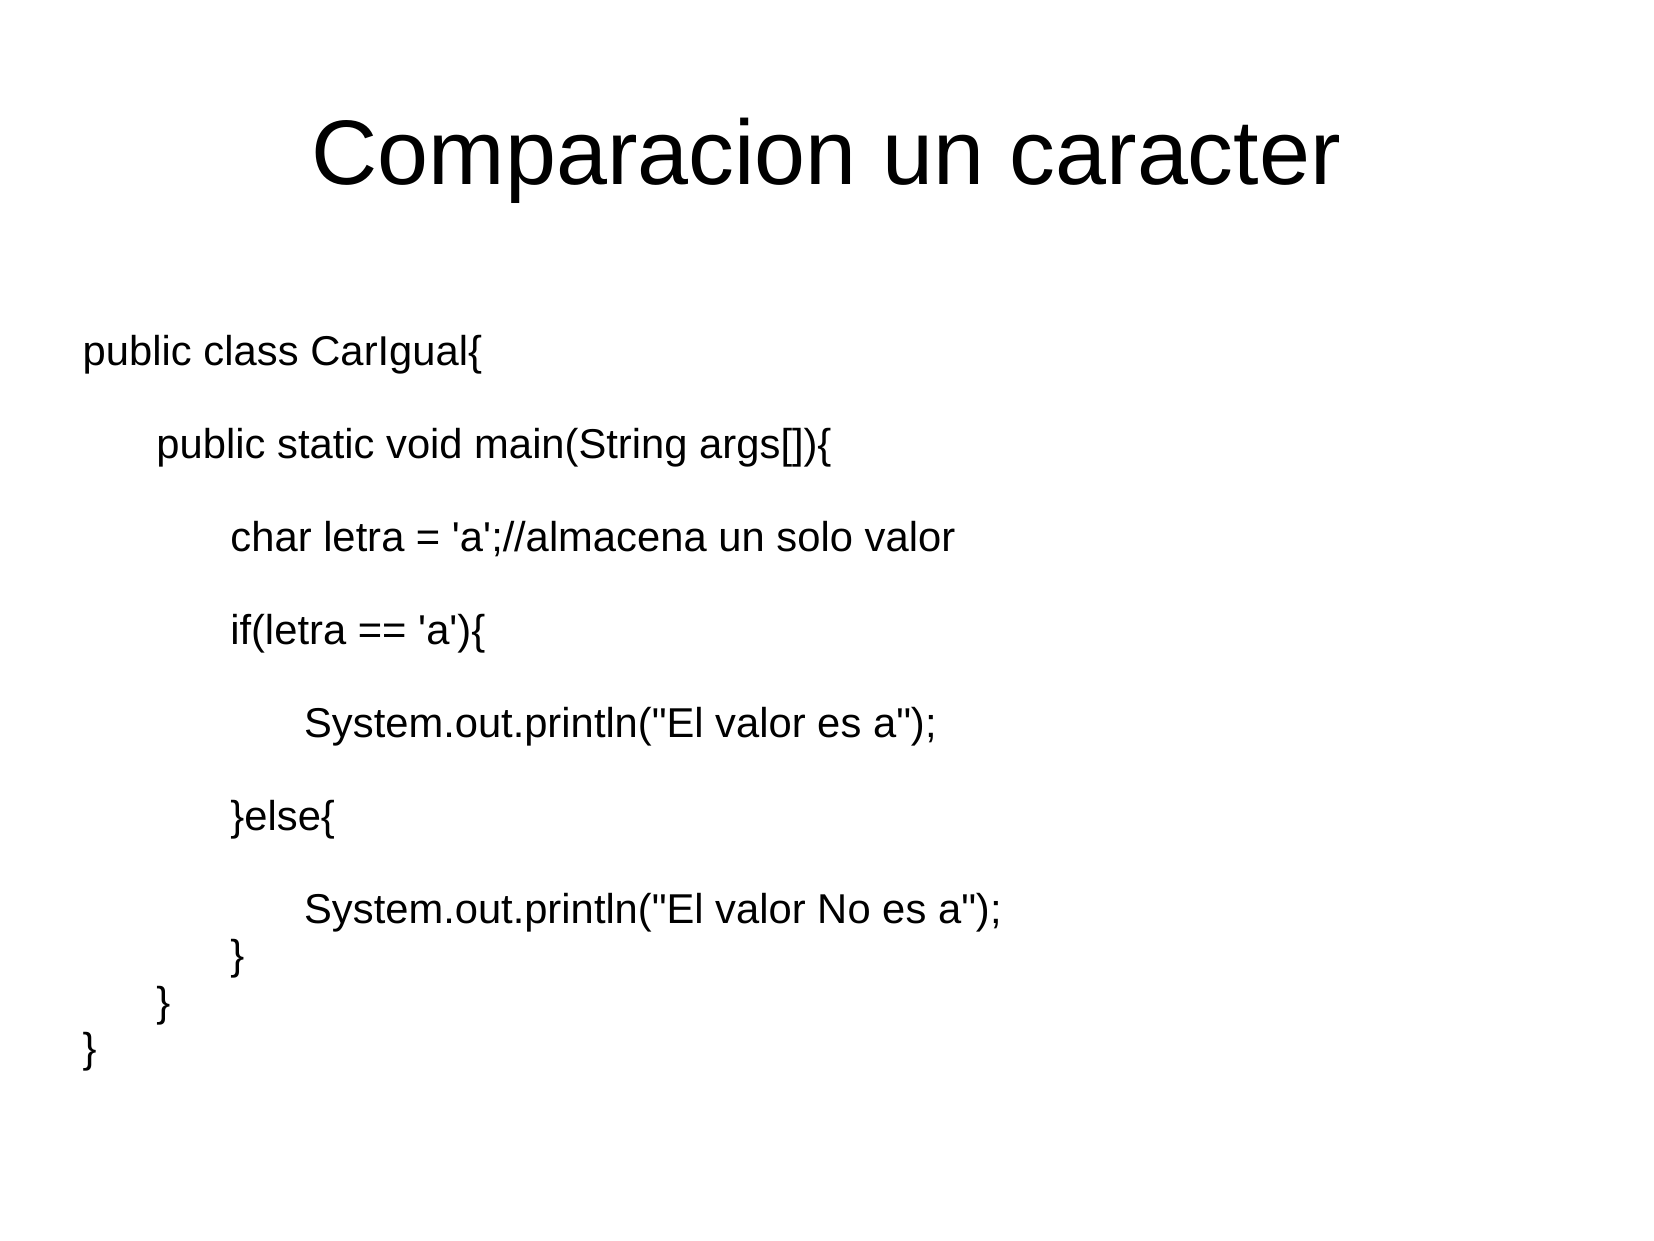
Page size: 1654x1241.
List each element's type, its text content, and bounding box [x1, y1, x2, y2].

title Comparacion un caracter [82, 49, 1571, 257]
subtitle public class CarIgual{ public static void main(String args[]){ char letra = 'a';//almacena un solo valor if(letra == 'a'){ System.out.println("El valor es a"); }else{ System.out.println("El valor No es a"); } } } [82, 290, 1571, 1109]
